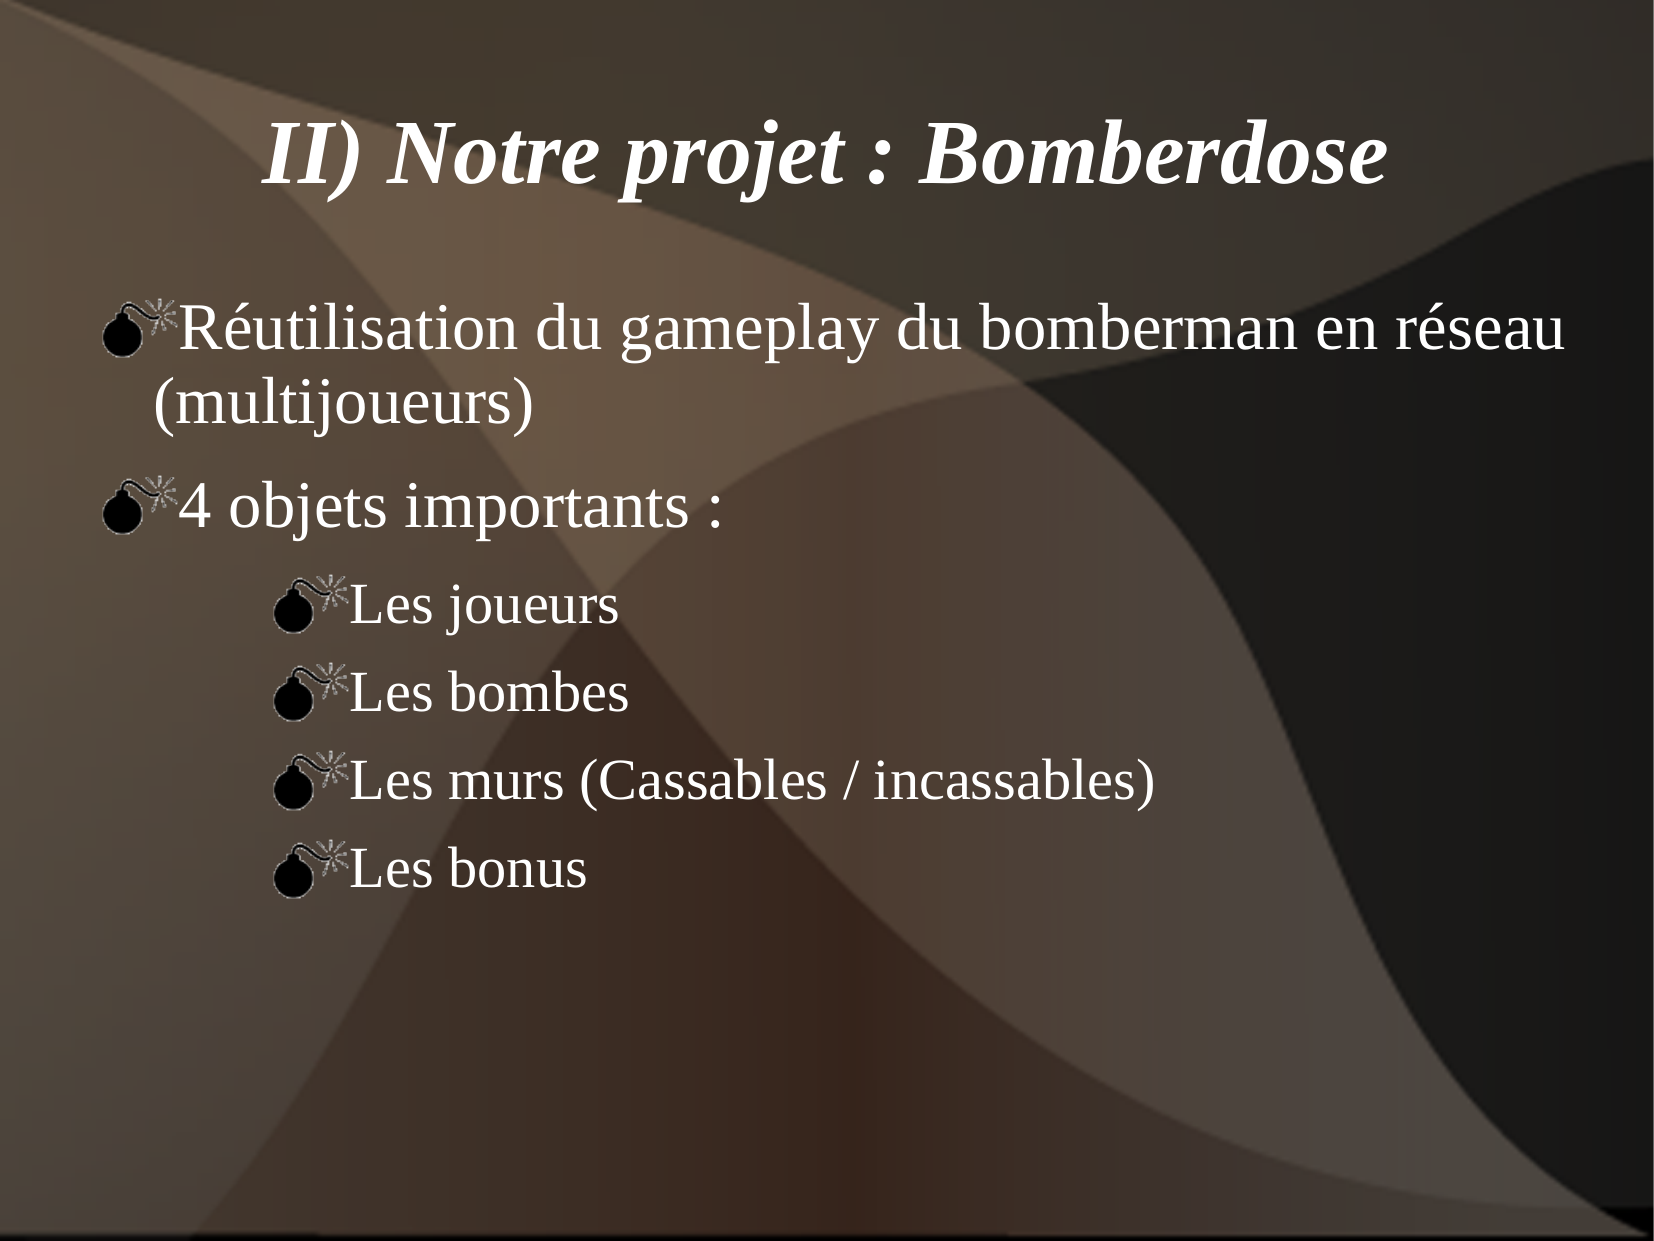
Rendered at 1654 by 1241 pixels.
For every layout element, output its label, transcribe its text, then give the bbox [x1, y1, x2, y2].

title II) Notre projet : Bomberdose [82, 49, 1571, 257]
picture [0, 0, 1654, 1241]
list Réutilisation du gameplay du bomberman en réseau (multijoueurs) 4 objets importants : Les joueurs Les bombes Les murs (Cassables / incassables) Les bonus [82, 290, 1571, 1094]
